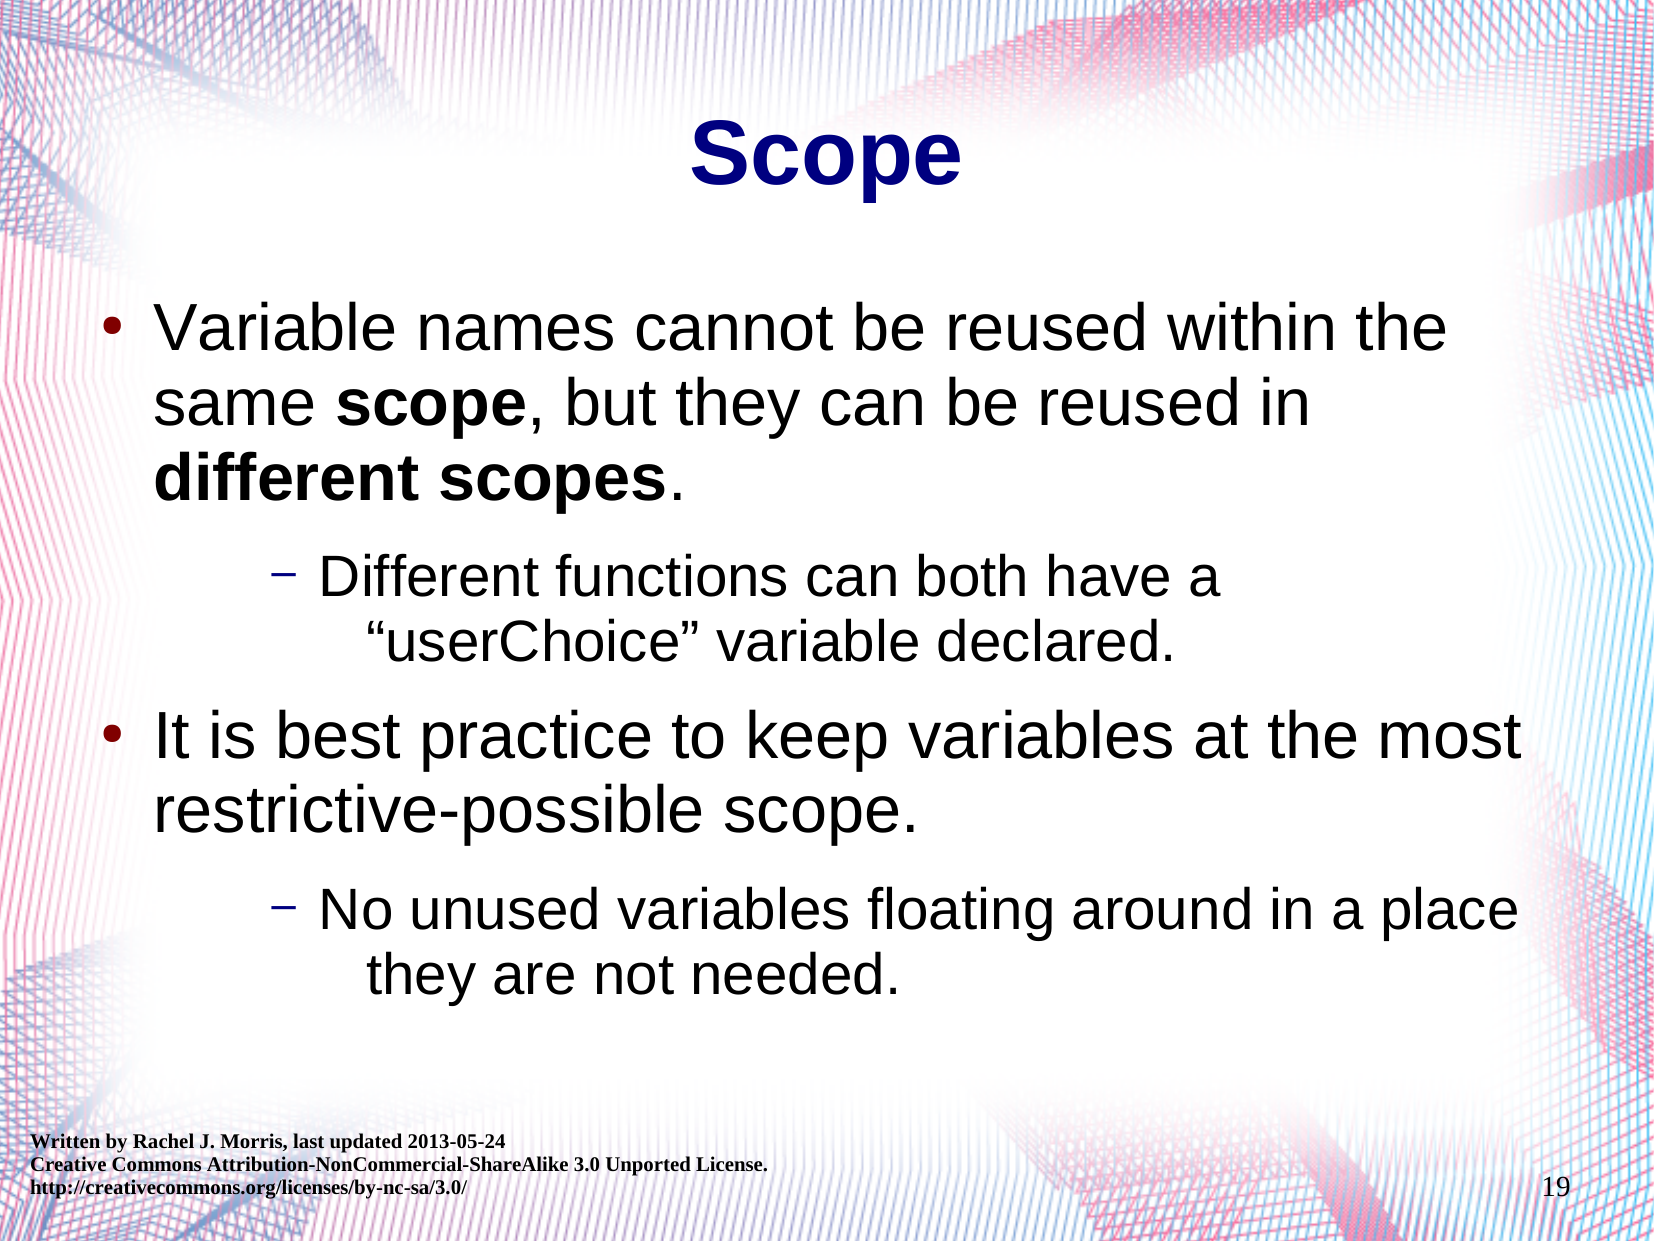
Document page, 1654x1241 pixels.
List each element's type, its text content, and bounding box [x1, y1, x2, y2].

list Variable names cannot be reused within the same scope, but they can be reused in different scopes. Different functions can both have a “userChoice” variable declared. It is best practice to keep variables at the most restrictive-possible scope. No unused variables floating around in a place they are not needed. [82, 290, 1571, 1010]
title Scope [82, 49, 1571, 257]
picture [0, 0, 1654, 1241]
